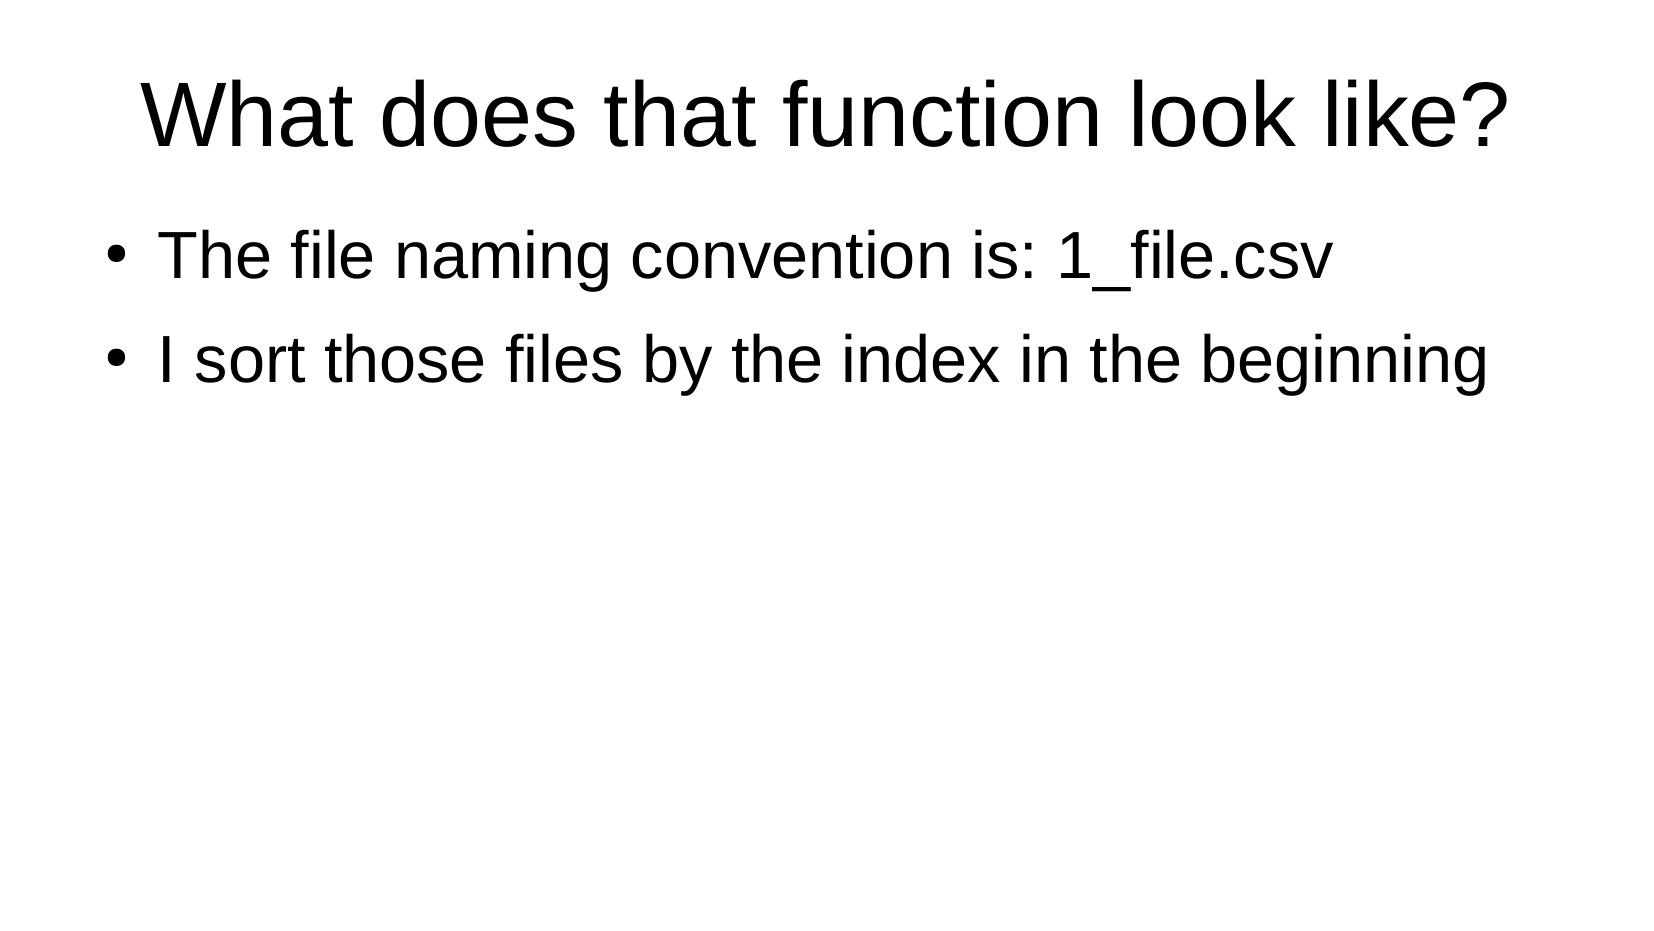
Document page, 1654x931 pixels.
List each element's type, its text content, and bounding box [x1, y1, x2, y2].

title What does that function look like? [82, 37, 1571, 193]
list The file naming convention is: 1_file.csv I sort those files by the index in the beginning [86, 217, 1576, 758]
